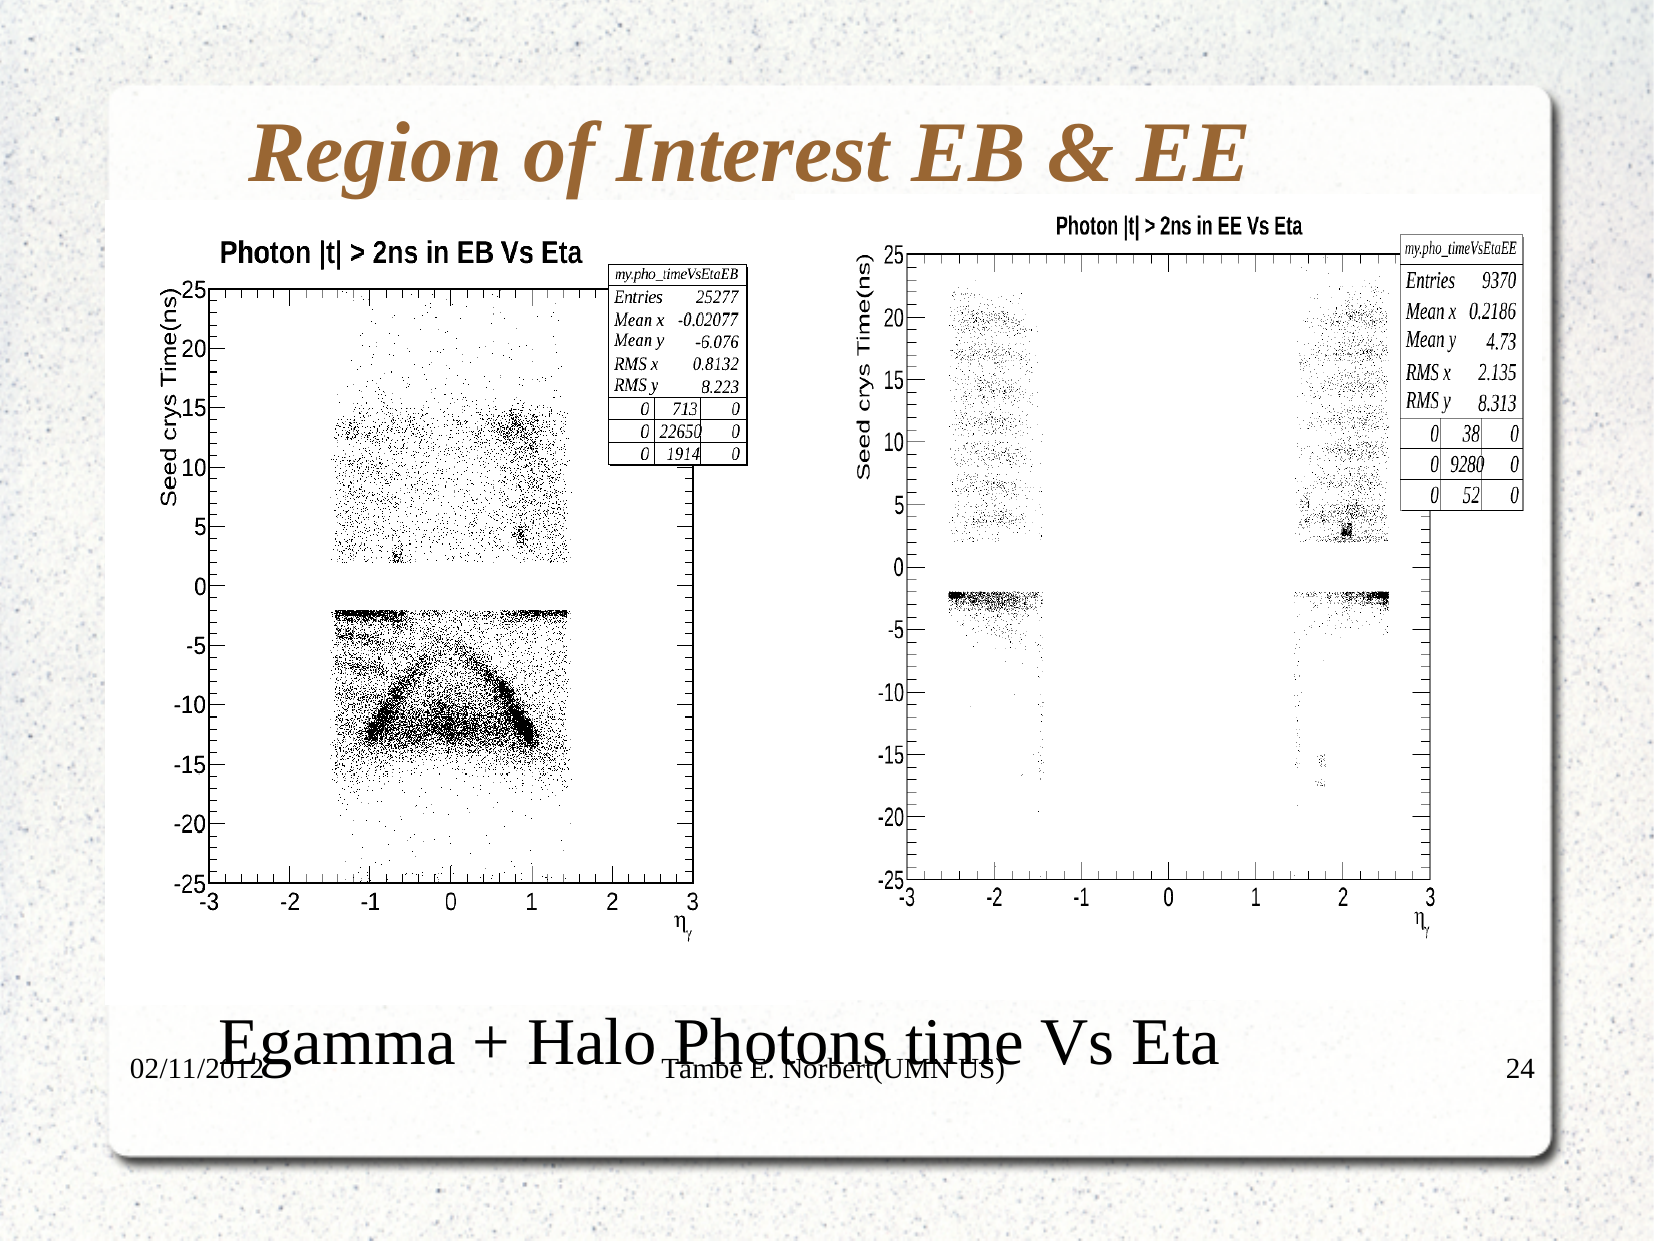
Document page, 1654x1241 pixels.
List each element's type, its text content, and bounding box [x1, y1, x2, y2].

picture [0, 0, 1654, 1241]
list Egamma + Halo Photons time Vs Eta [147, 1005, 1381, 1080]
title Region of Interest EB & EE [180, 105, 1321, 200]
